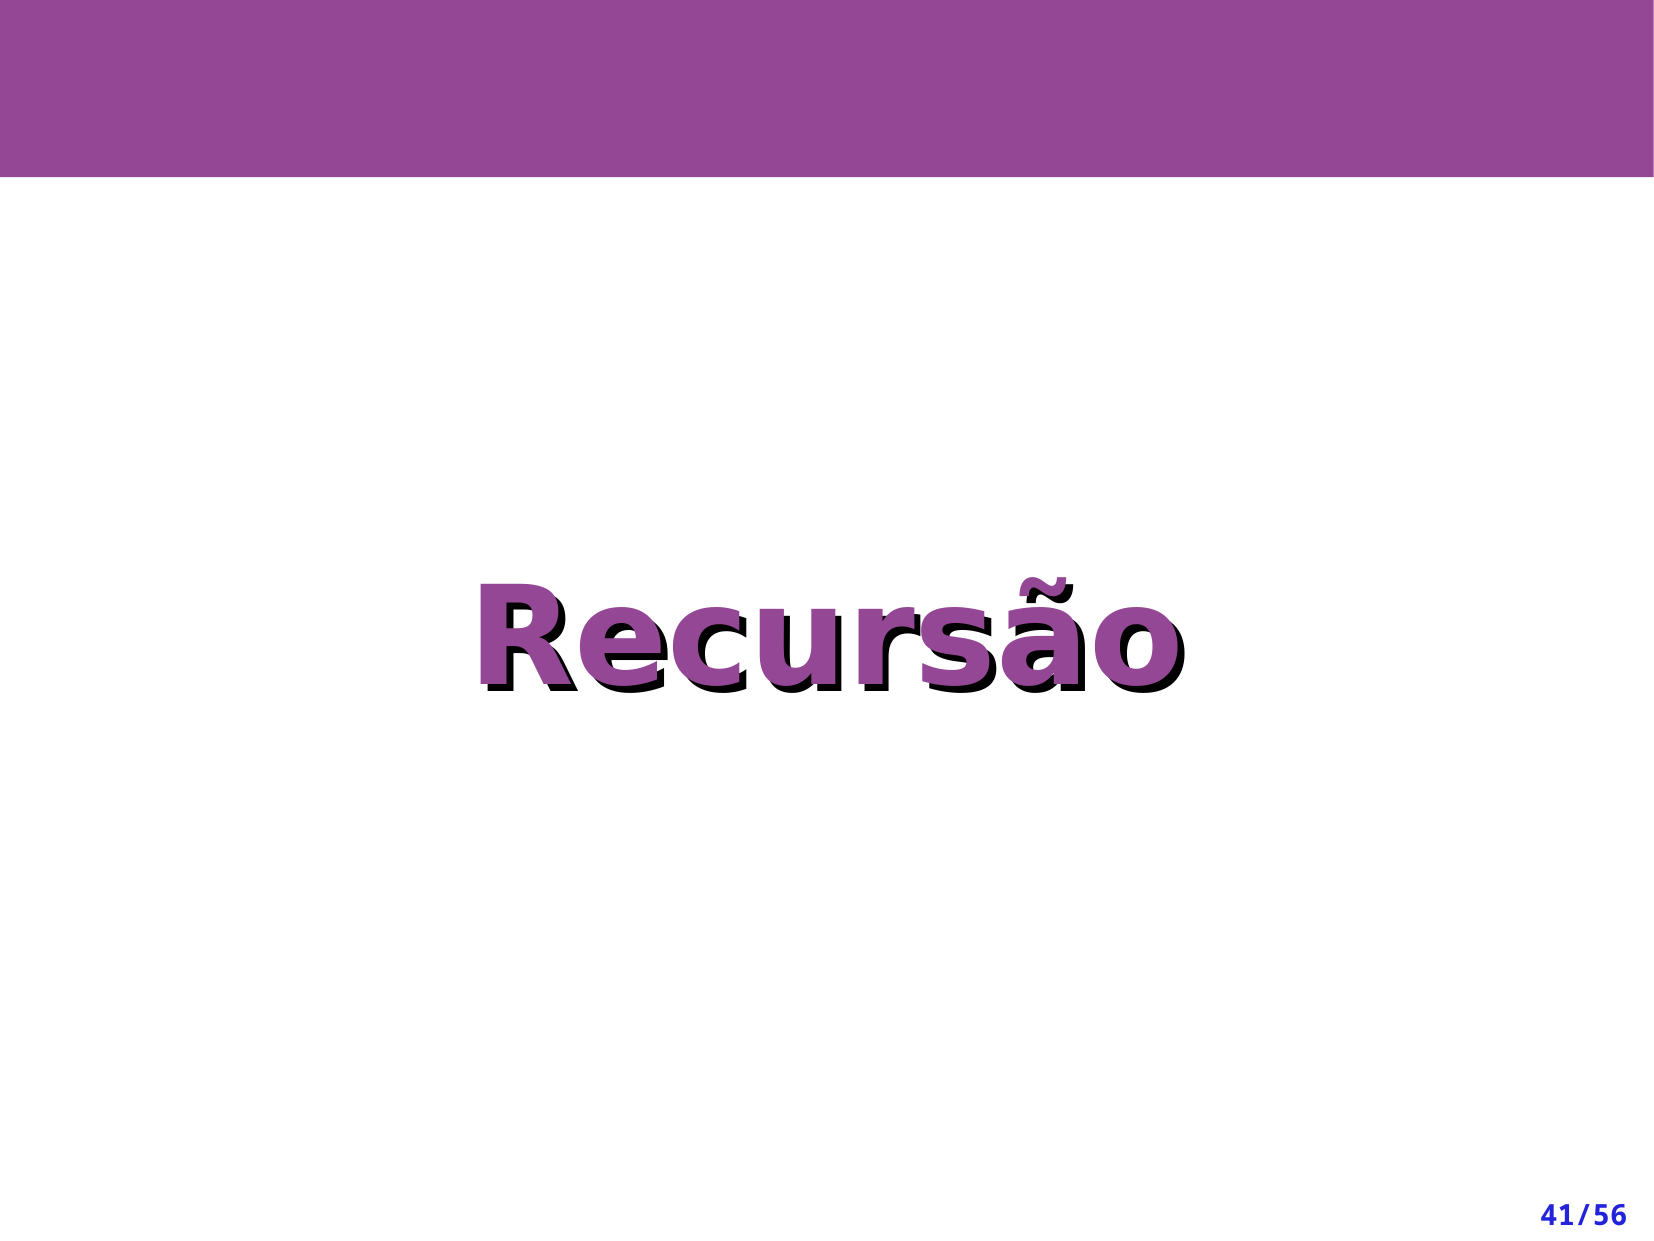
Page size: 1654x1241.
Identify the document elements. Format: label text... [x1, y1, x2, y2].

text_box Recursão [454, 549, 1200, 727]
